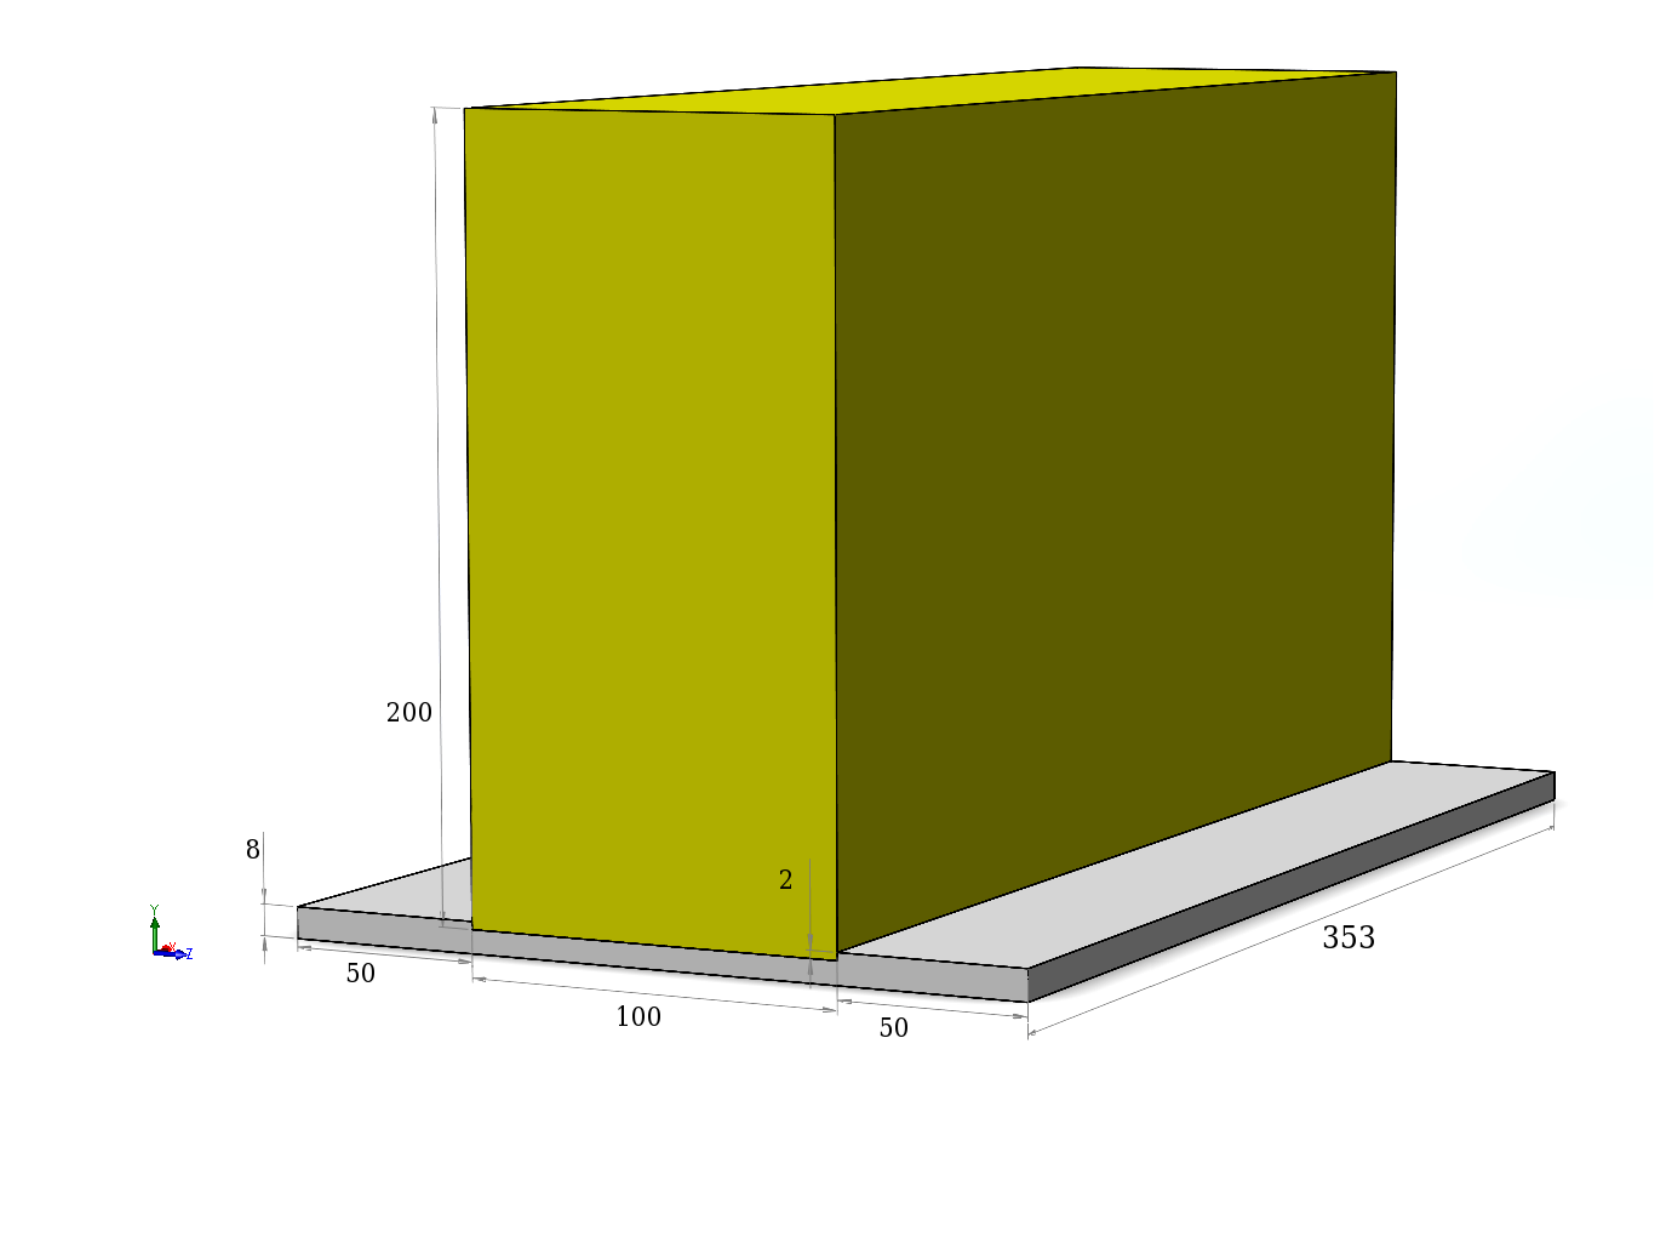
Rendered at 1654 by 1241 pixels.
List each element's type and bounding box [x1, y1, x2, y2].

picture [0, 29, 1654, 1100]
